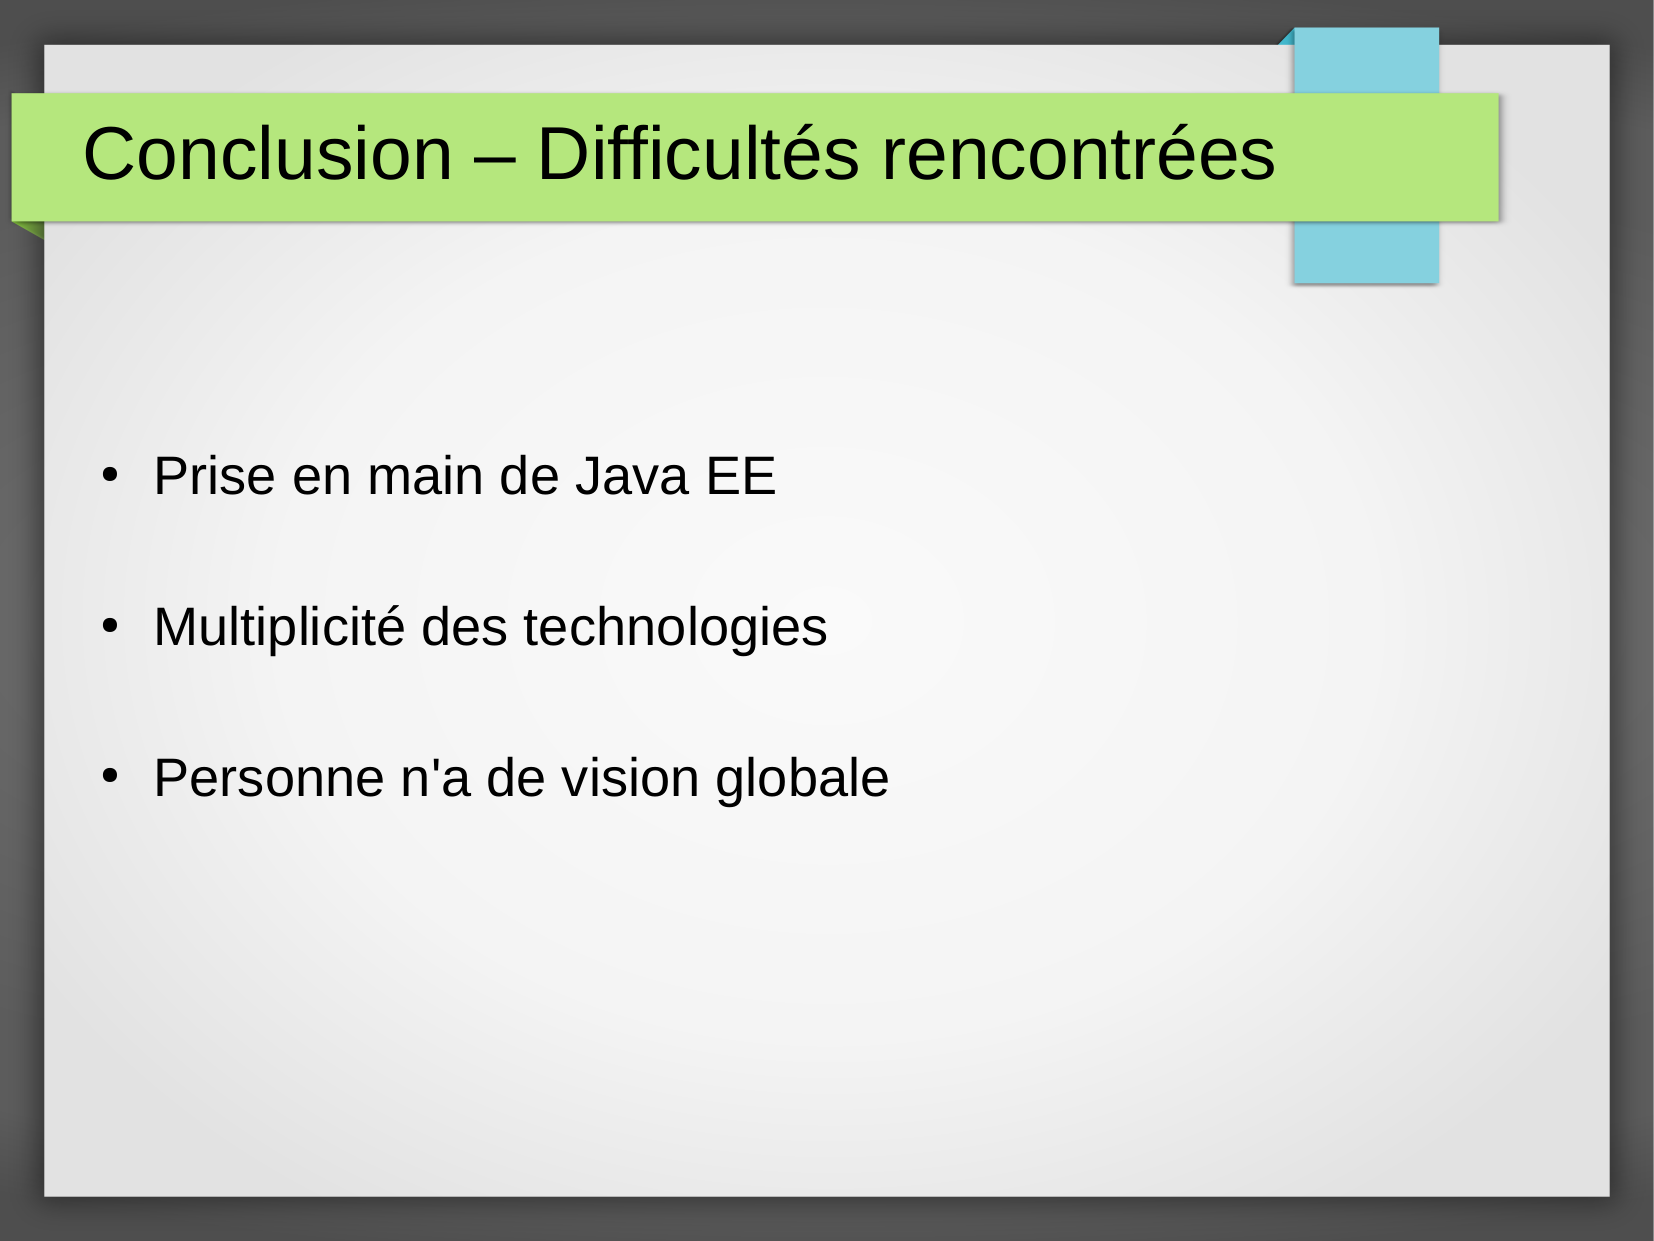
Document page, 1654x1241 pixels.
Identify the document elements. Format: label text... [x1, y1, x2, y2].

picture [0, 0, 1654, 1241]
title Conclusion – Difficultés rencontrées [82, 69, 1300, 238]
list Prise en main de Java EE Multiplicité des technologies Personne n'a de vision globale [82, 295, 1571, 1015]
